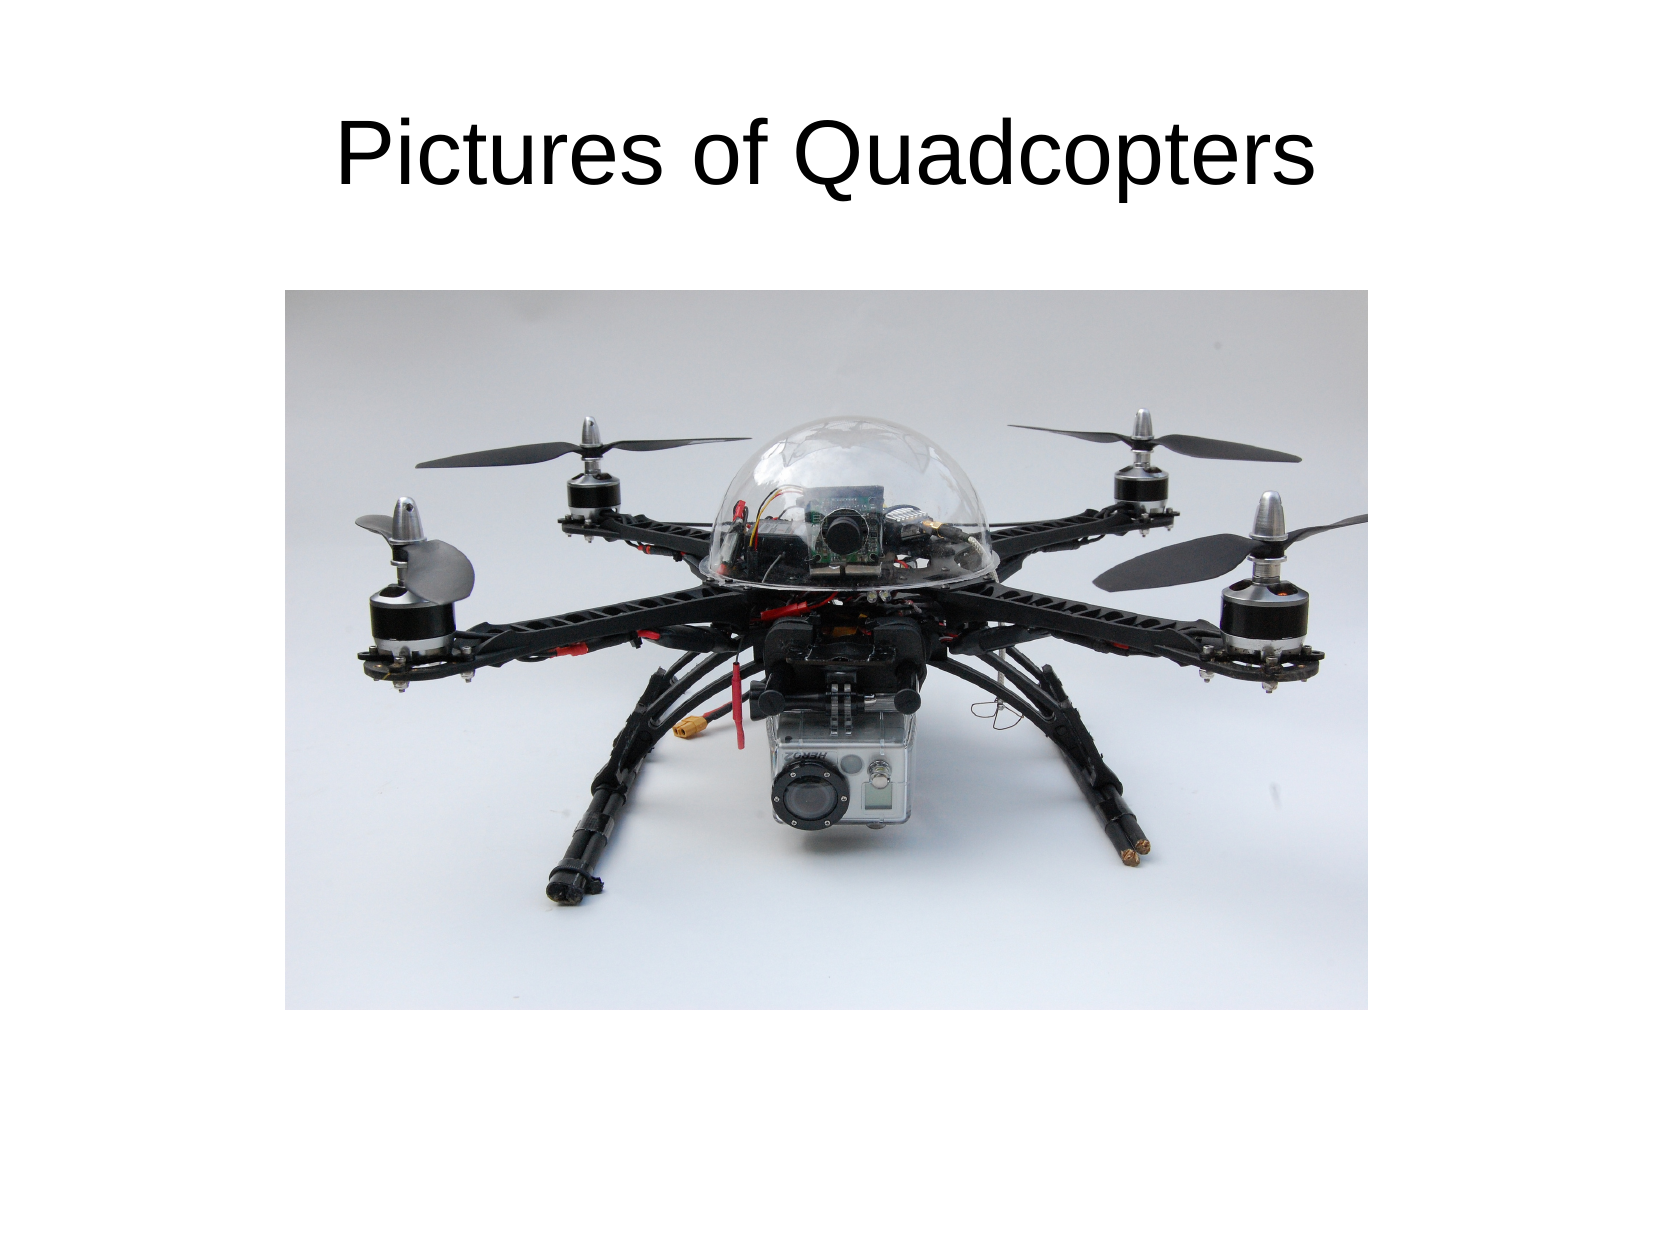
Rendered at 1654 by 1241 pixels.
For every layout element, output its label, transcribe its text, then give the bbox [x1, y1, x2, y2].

picture [285, 290, 1368, 1010]
title Pictures of Quadcopters [82, 49, 1571, 257]
